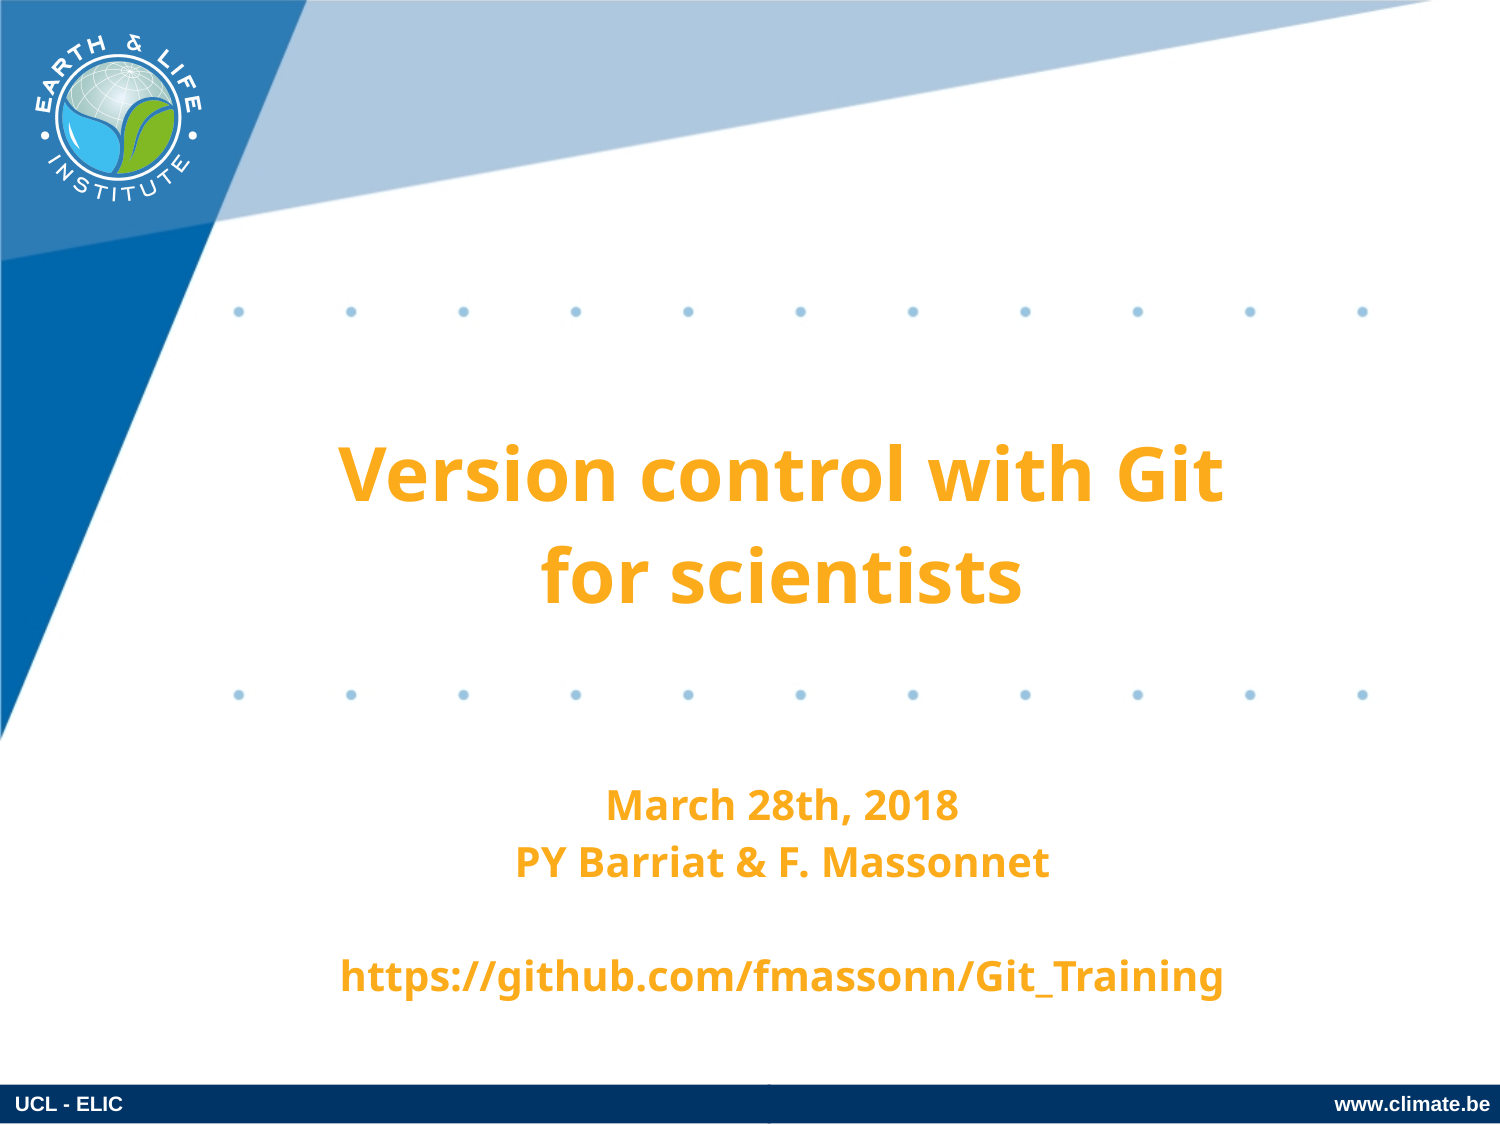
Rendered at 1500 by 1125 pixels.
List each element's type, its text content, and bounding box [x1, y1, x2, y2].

title March 28th, 2018 PY Barriat & F. Massonnet https://github.com/fmassonn/Git_Training [147, 767, 1418, 978]
picture [0, 0, 1500, 842]
title Version control with Git for scientists [147, 413, 1418, 621]
